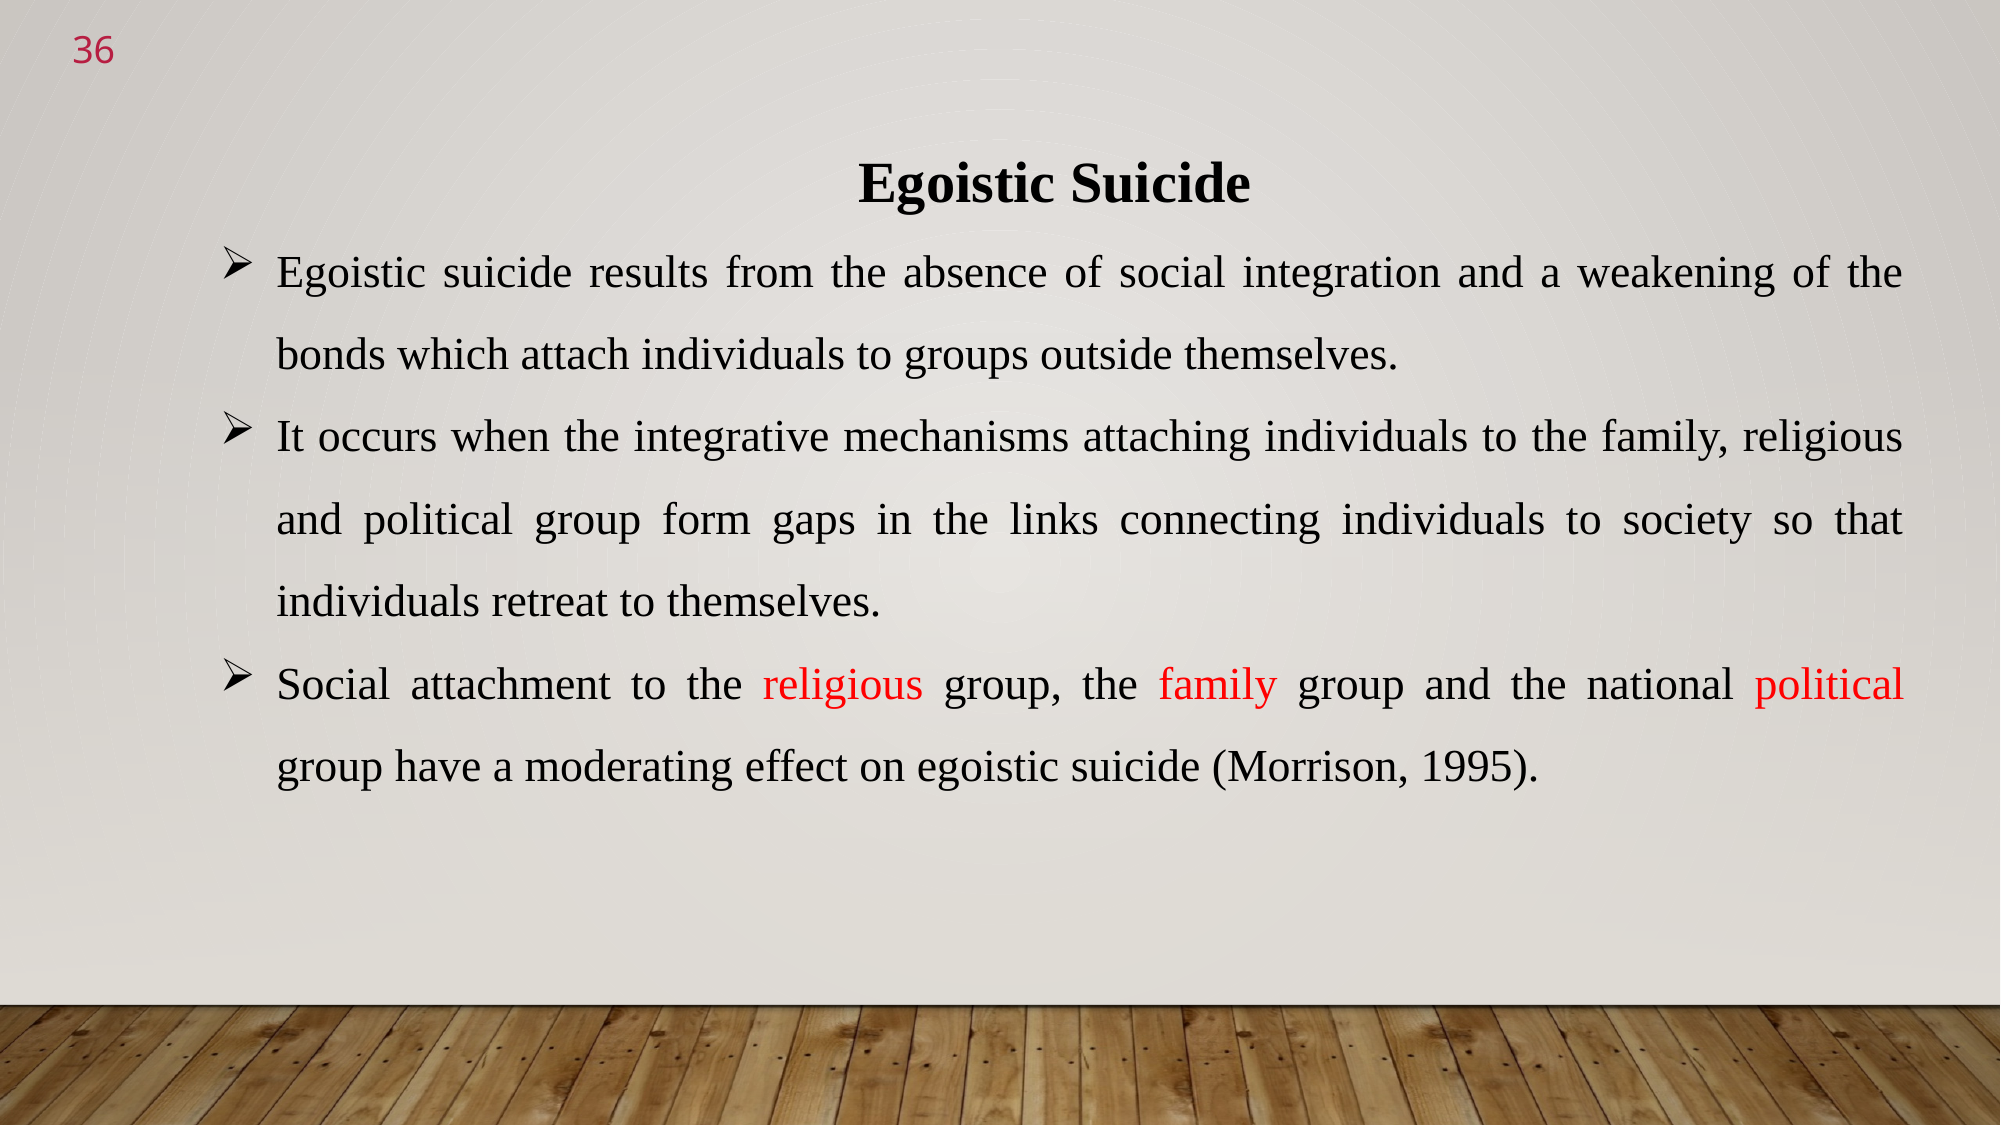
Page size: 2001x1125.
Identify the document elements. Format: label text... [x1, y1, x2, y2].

text_box Egoistic Suicide Egoistic suicide results from the absence of social integration and a weakening of the bonds which attach individuals to groups outside themselves. It occurs when the integrative mechanisms attaching individuals to the family, religious and political group form gaps in the links connecting individuals to society so that individuals retreat to themselves. Social attachment to the religious group, the family group and the national political group have a moderating effect on egoistic suicide (Morrison, 1995). [130, 101, 1920, 799]
slide_number 21 [0, 18, 131, 102]
picture [0, 1005, 2000, 1125]
